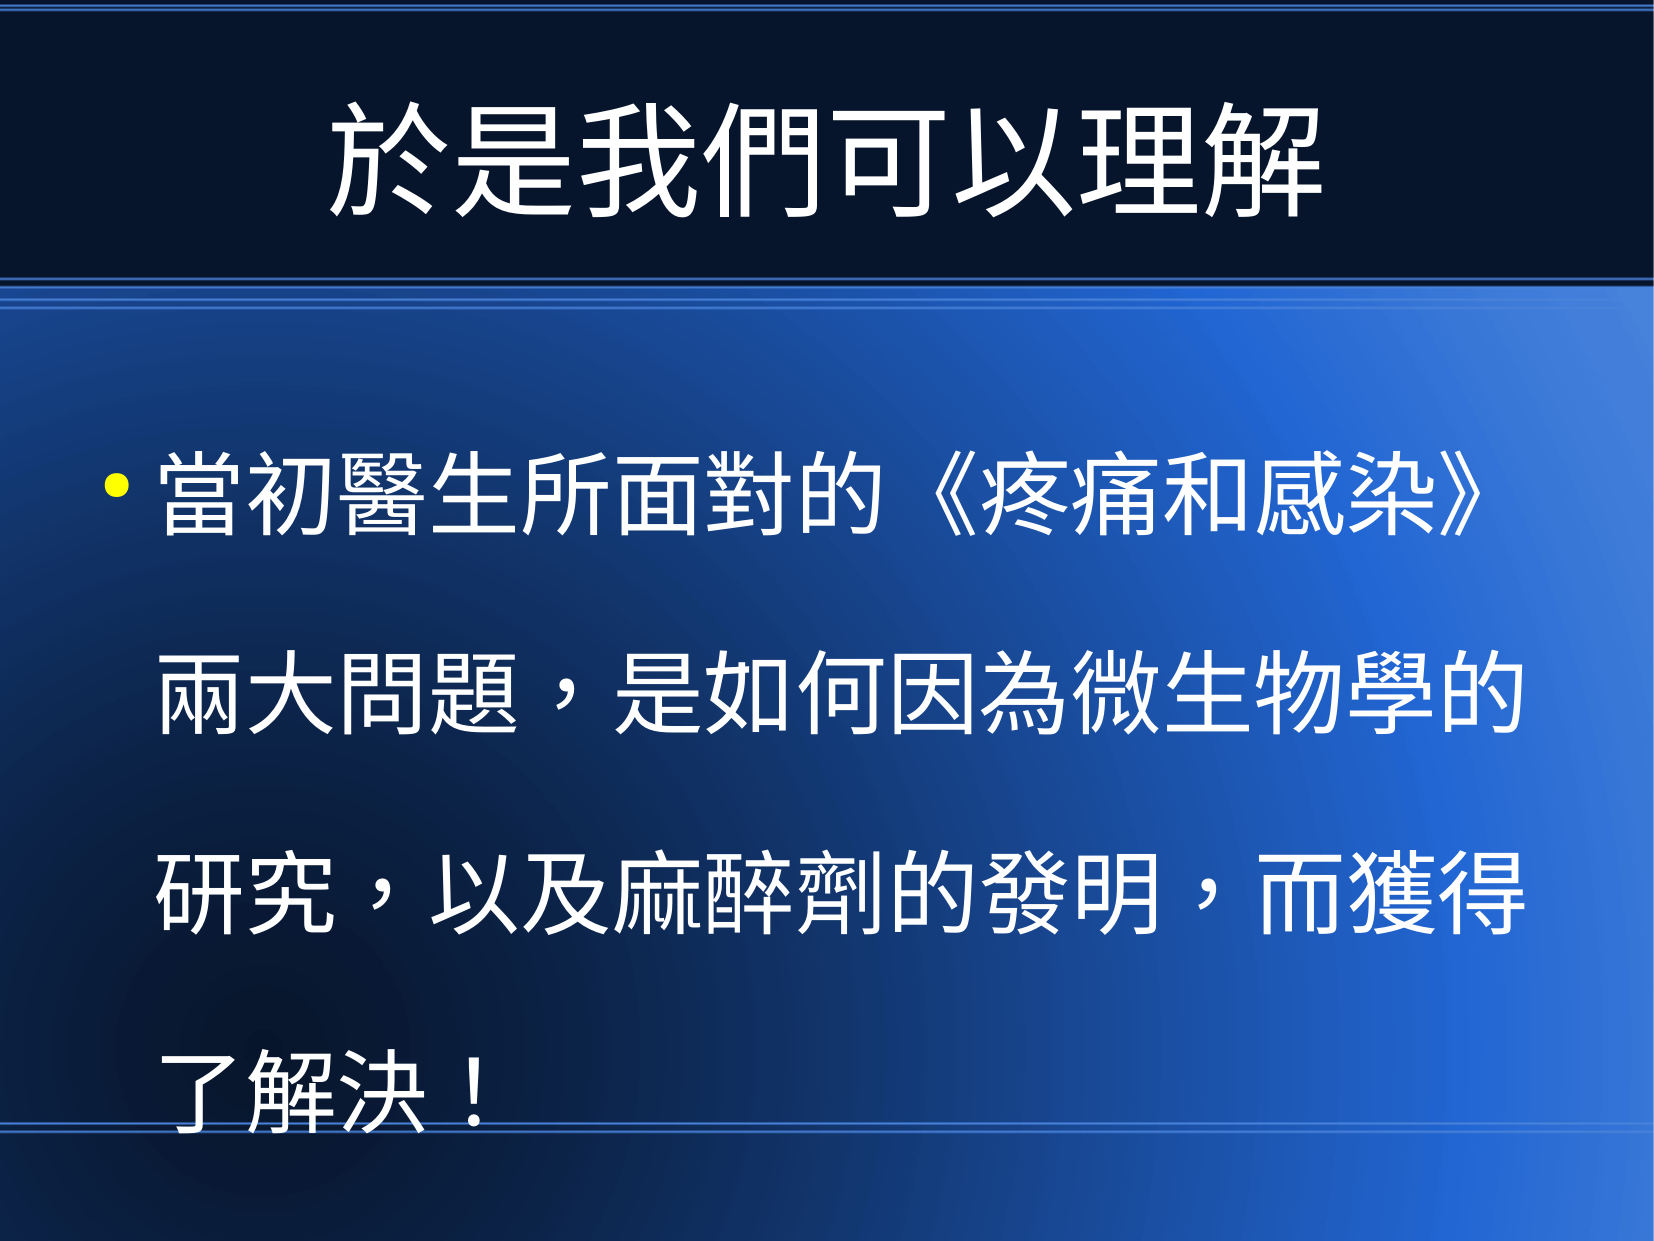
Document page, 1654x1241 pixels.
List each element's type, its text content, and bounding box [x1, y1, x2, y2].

title 於是我們可以理解 [82, 49, 1571, 257]
picture [0, 0, 1654, 1241]
list 當初醫生所面對的《疼痛和感染》兩大問題，是如何因為微生物學的研究，以及麻醉劑的發明，而獲得了解決！ [82, 355, 1571, 1241]
